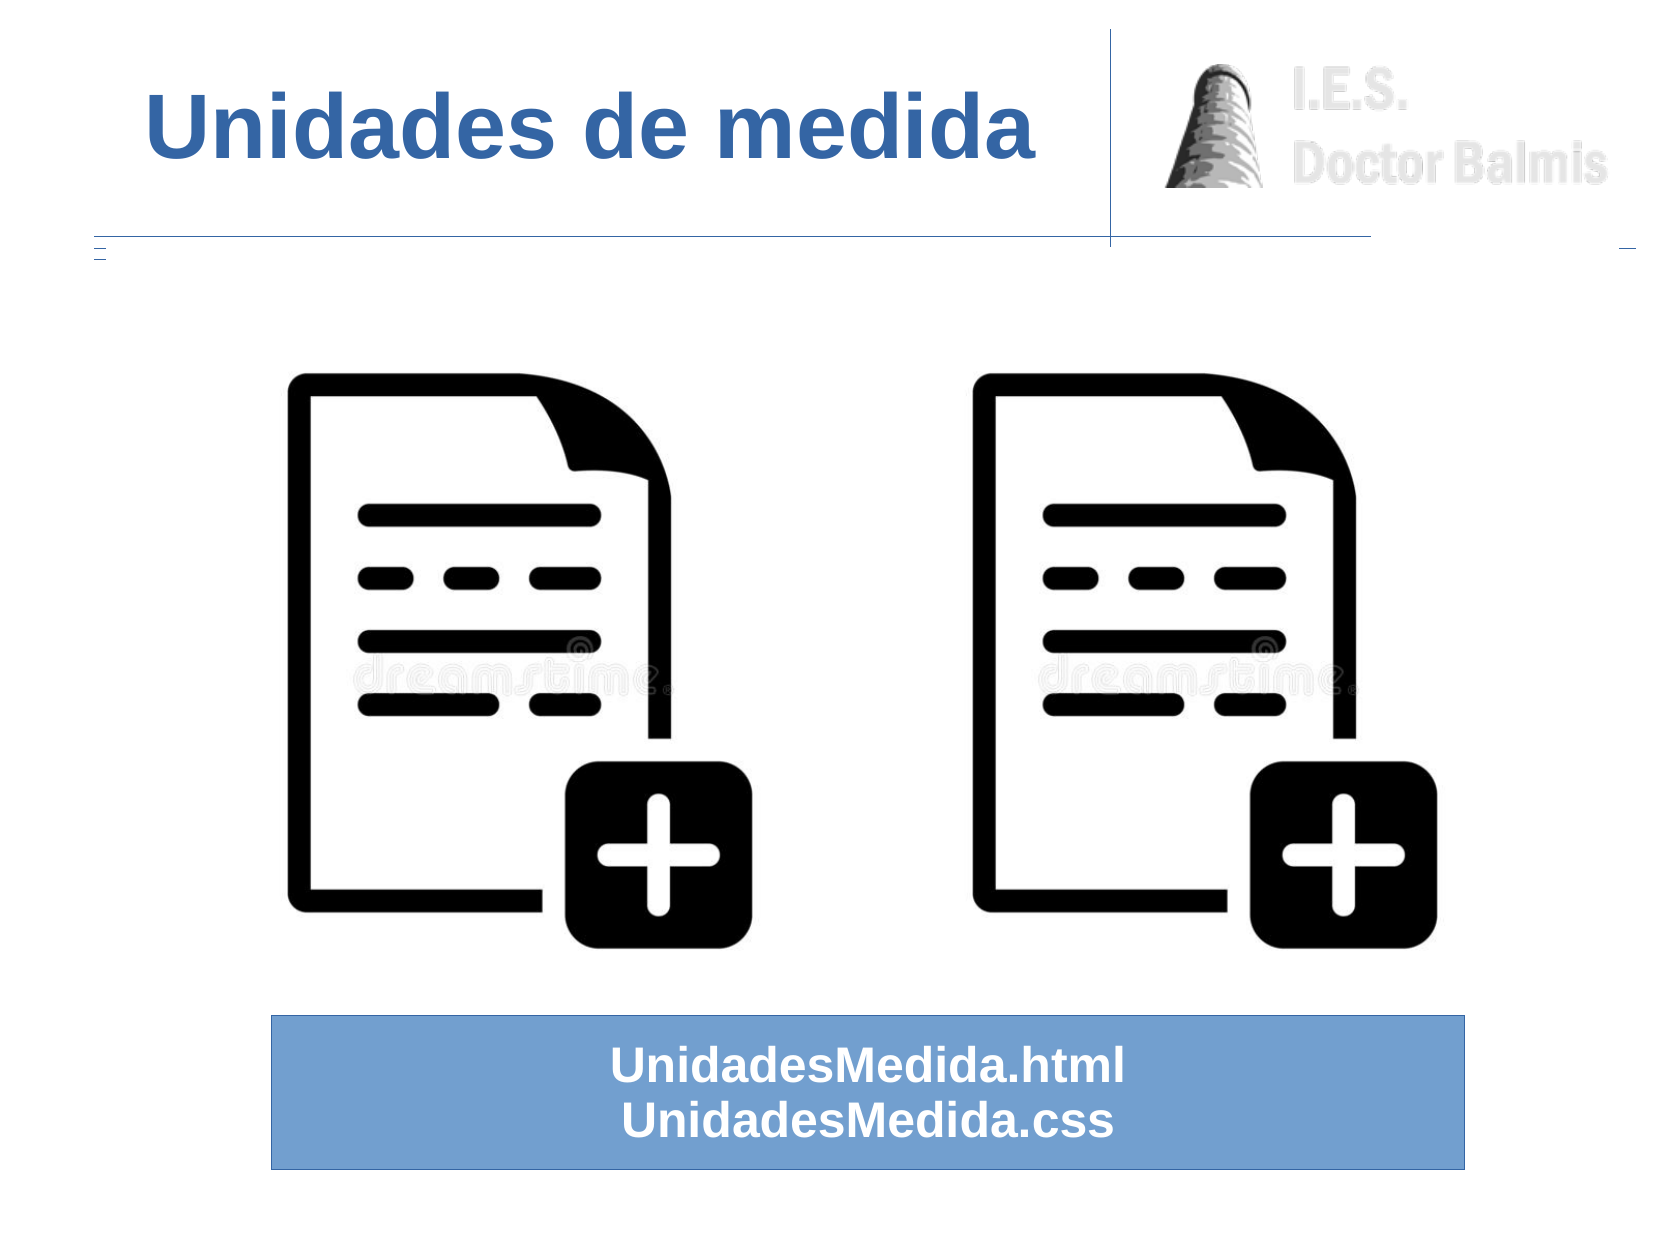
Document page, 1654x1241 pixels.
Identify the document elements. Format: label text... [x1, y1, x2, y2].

title Unidades de medida [118, 23, 1063, 231]
picture [106, 247, 1619, 1075]
text_box UnidadesMedida.html UnidadesMedida.css [271, 1015, 1465, 1170]
picture [1133, 64, 1619, 188]
